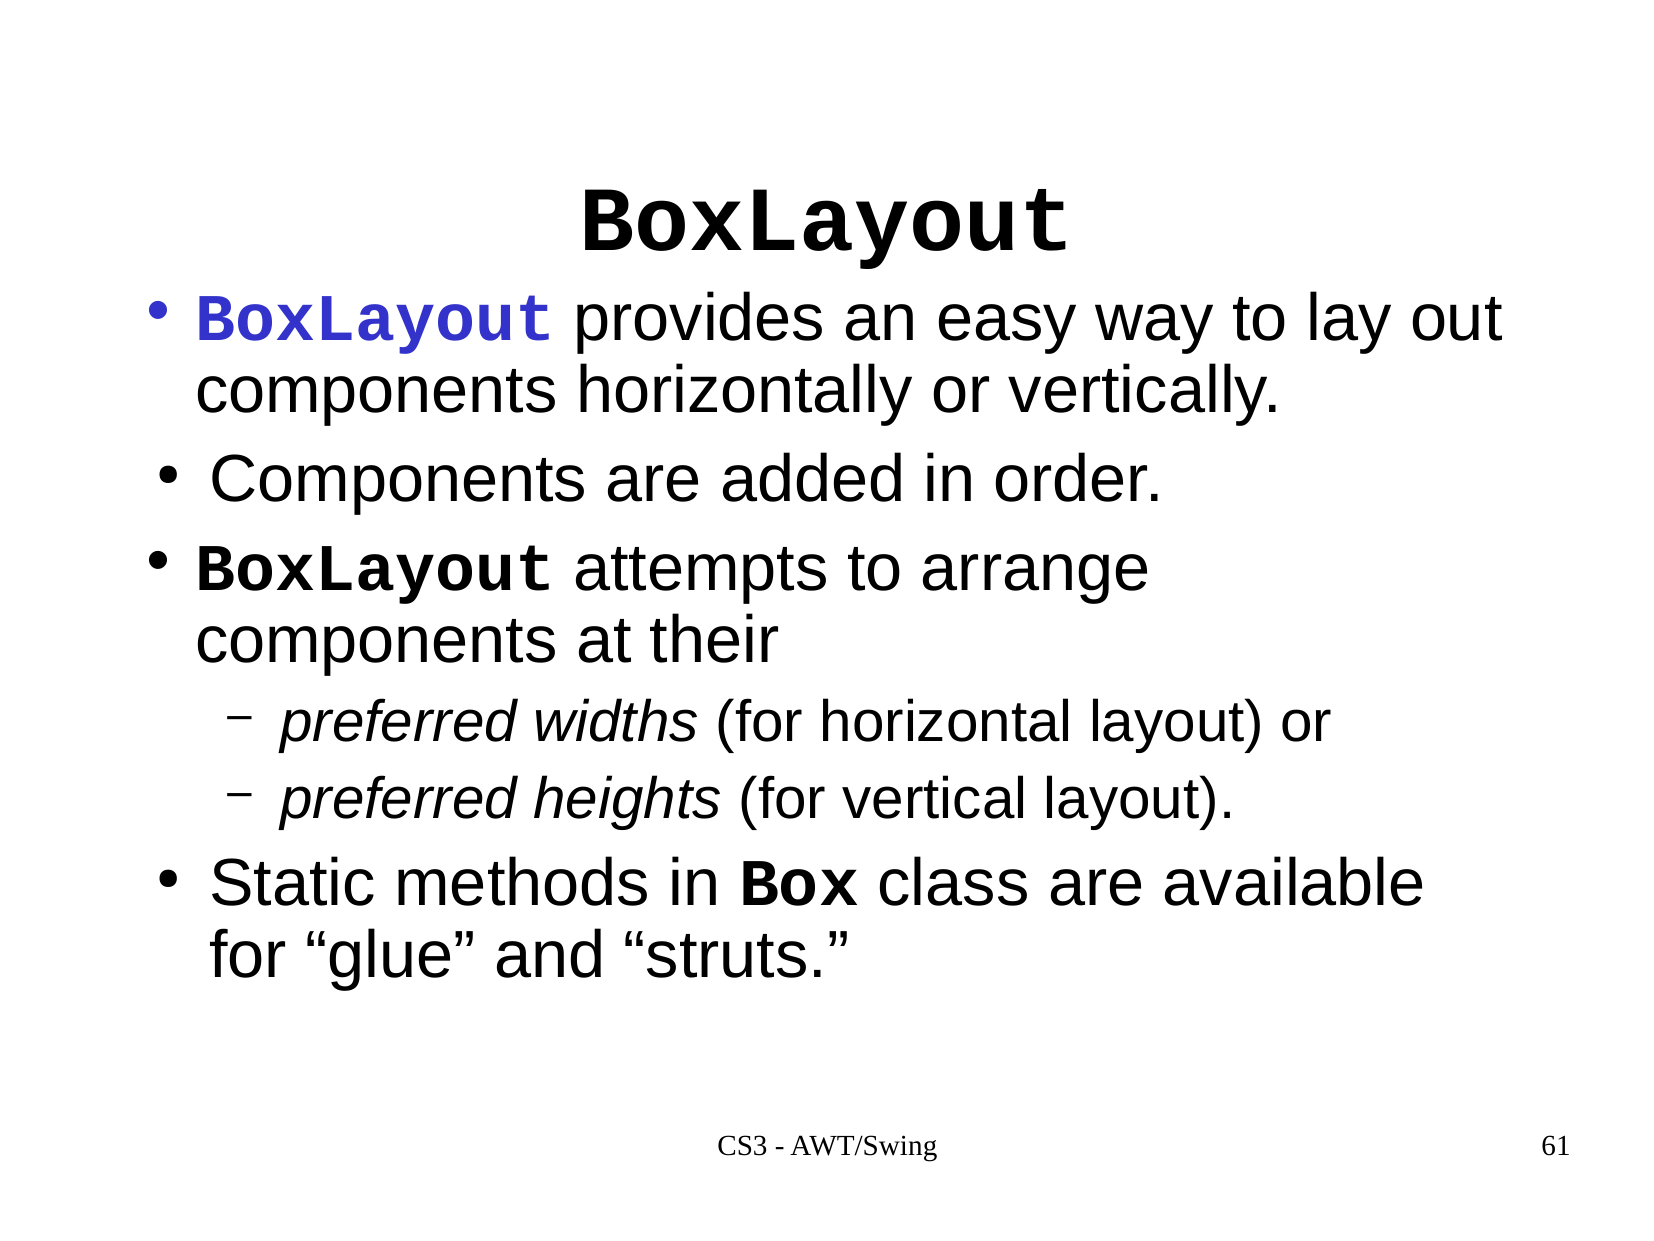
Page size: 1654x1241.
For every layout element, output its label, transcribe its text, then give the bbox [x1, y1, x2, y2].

title BoxLayout [124, 110, 1530, 275]
list BoxLayout provides an easy way to lay out components horizontally or vertically. Components are added in order. BoxLayout attempts to arrange components at their preferred widths (for horizontal layout) or preferred heights (for vertical layout). Static methods in Box class are available for “glue” and “struts.” [124, 275, 1530, 1174]
